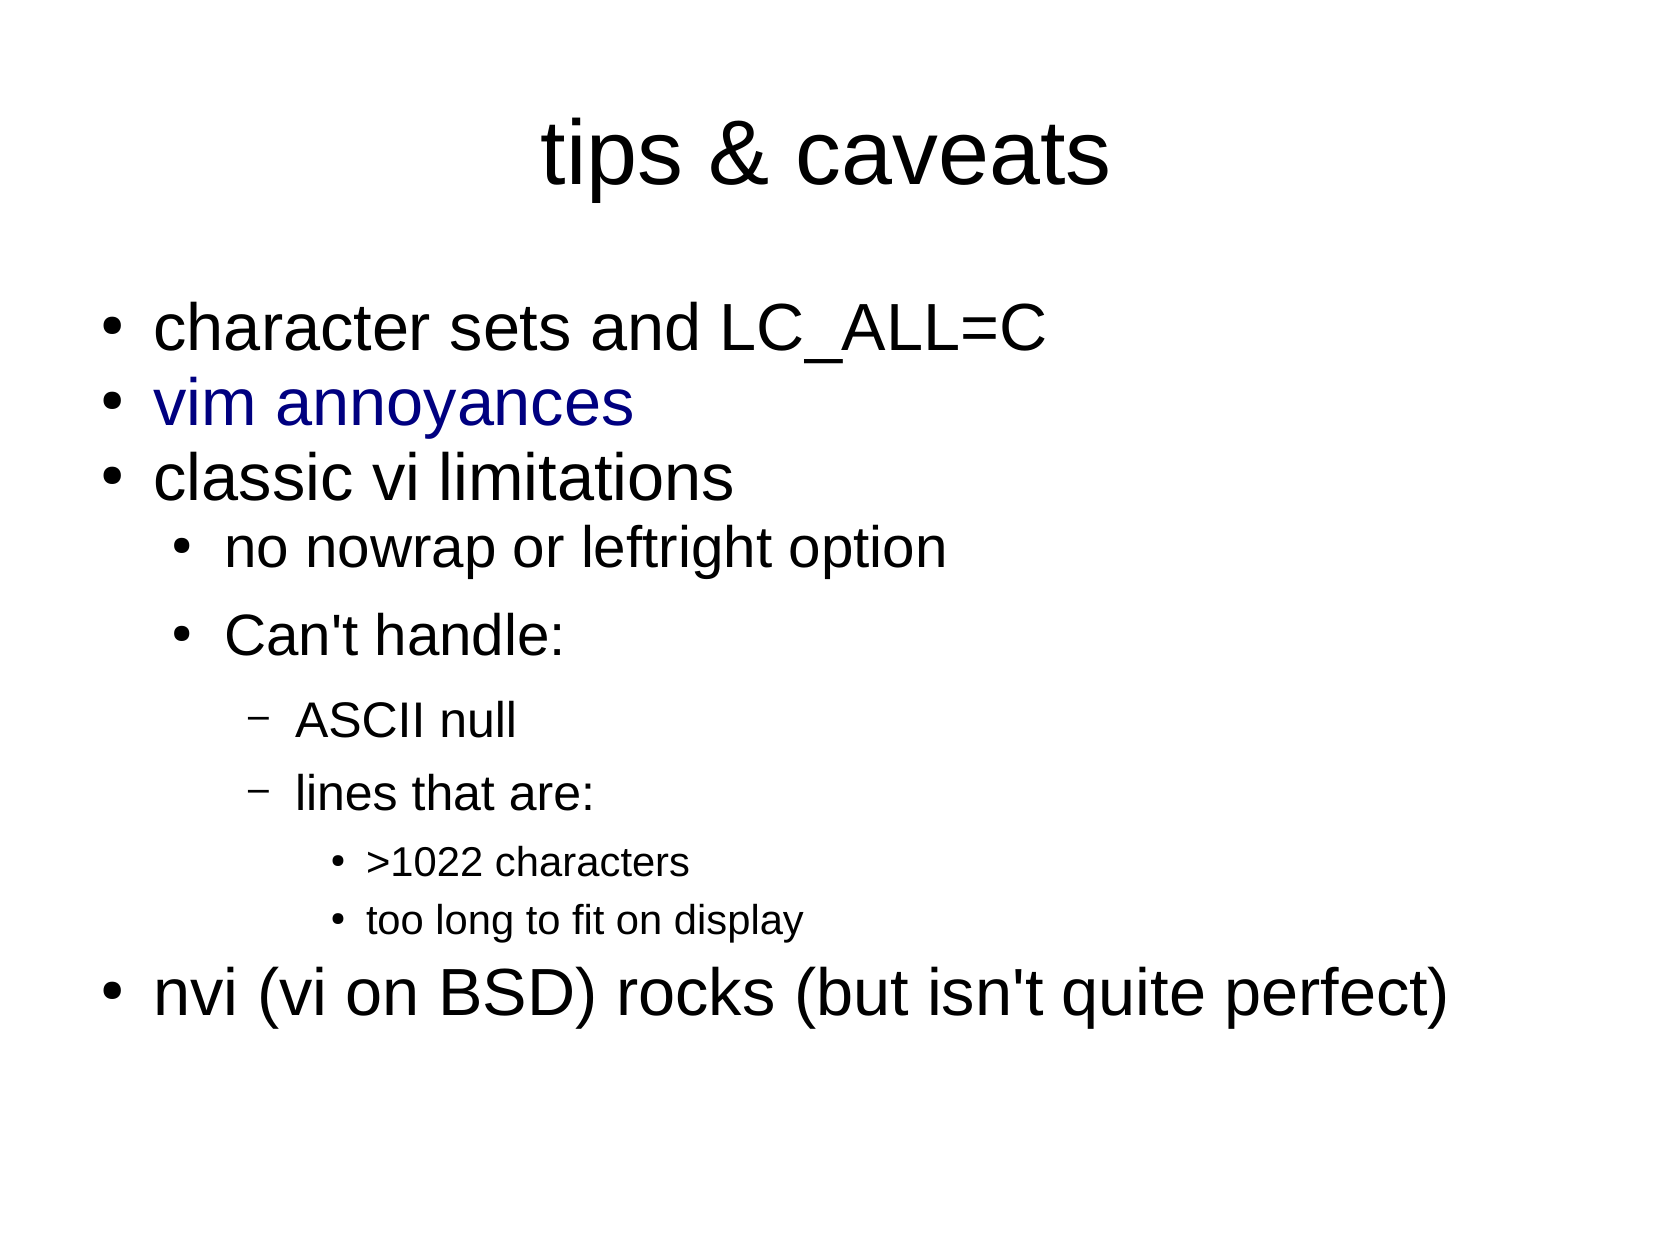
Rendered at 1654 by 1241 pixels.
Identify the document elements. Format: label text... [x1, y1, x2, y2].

title tips & caveats [82, 49, 1571, 257]
list character sets and LC_ALL=C vim annoyances classic vi limitations no nowrap or leftright option Can't handle: ASCII null lines that are: >1022 characters too long to fit on display nvi (vi on BSD) rocks (but isn't quite perfect) [82, 290, 1571, 1031]
